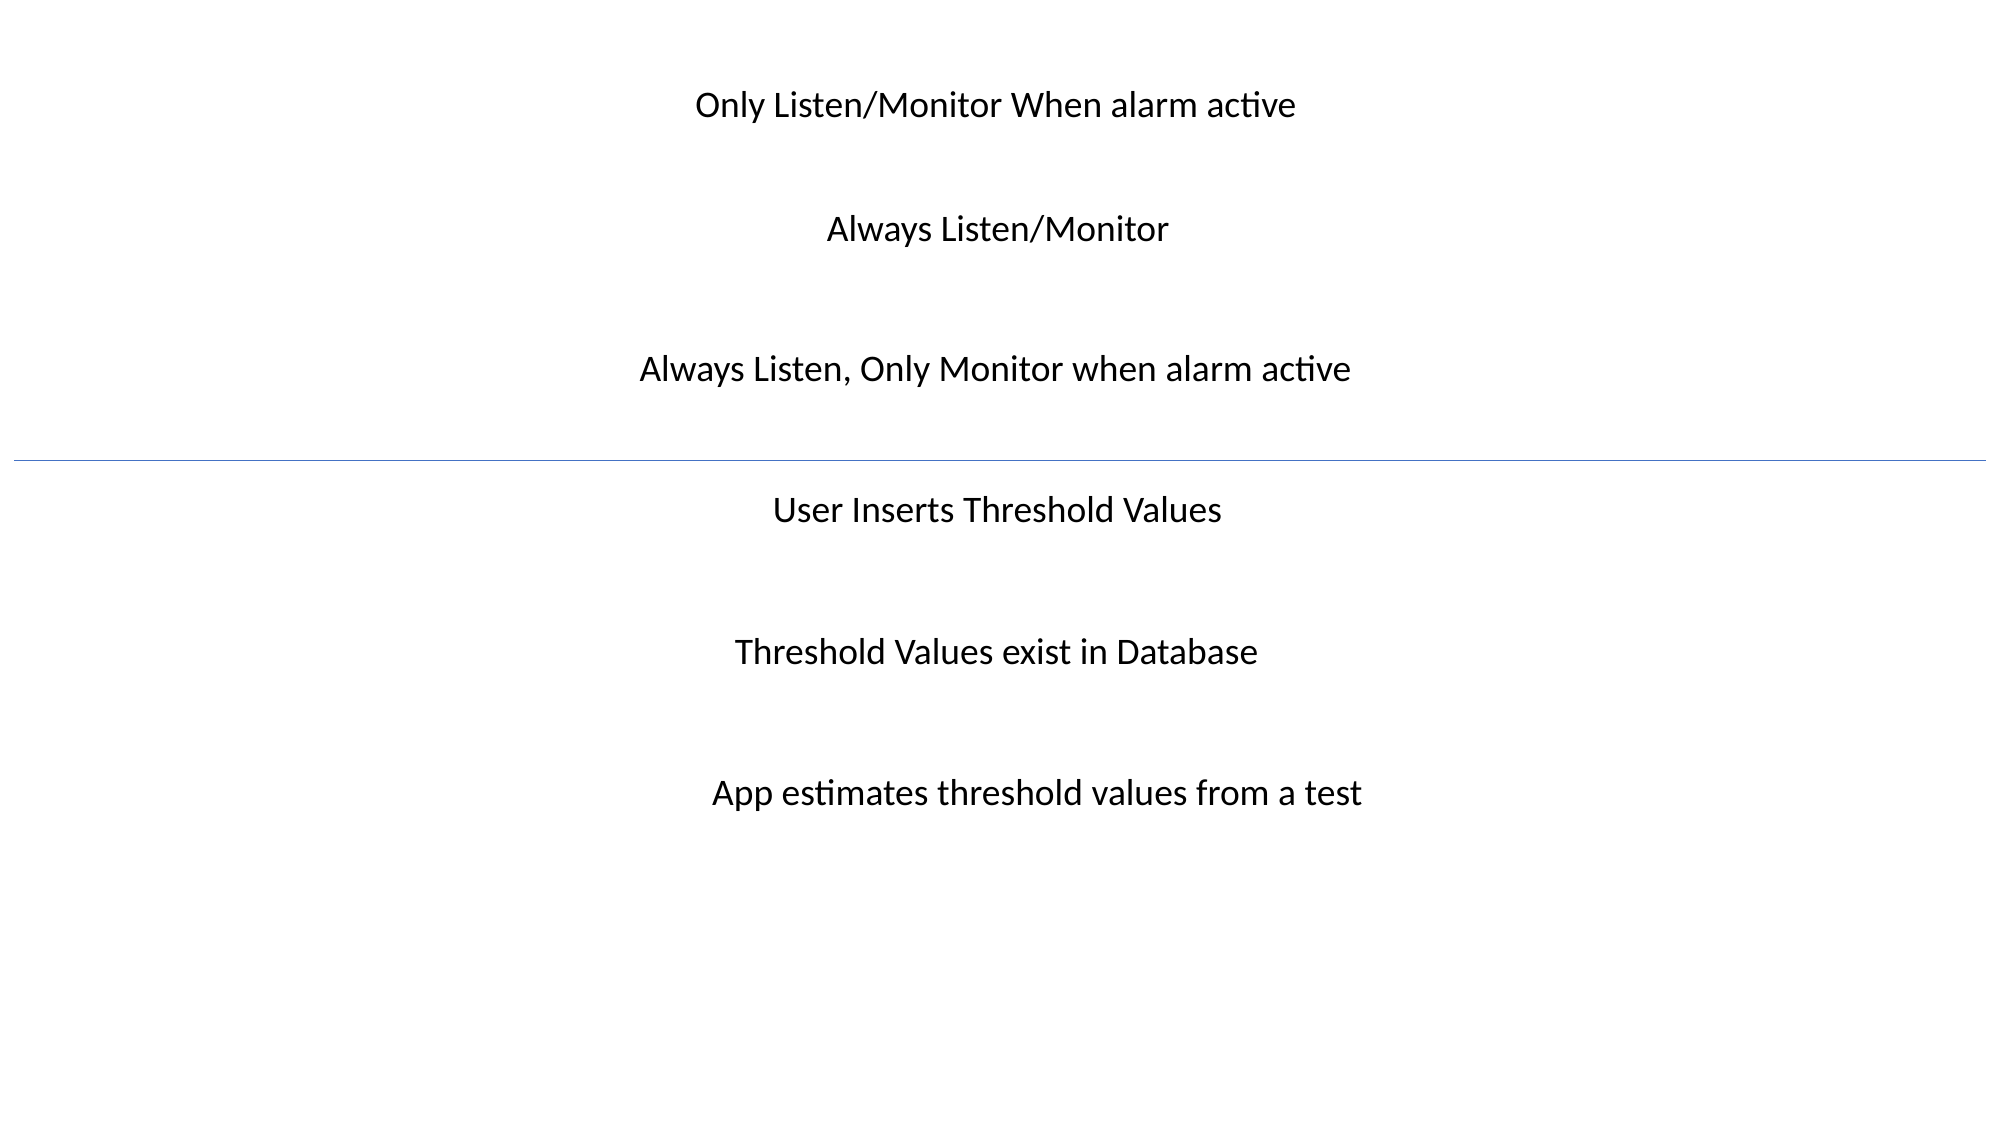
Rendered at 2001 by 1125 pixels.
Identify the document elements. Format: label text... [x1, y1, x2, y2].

text_box App estimates threshold values from a test [697, 760, 1385, 822]
text_box Threshold Values exist in Database [719, 619, 1281, 680]
text_box Always Listen/Monitor [811, 196, 1189, 257]
text_box Only Listen/Monitor When alarm active [680, 72, 1320, 133]
text_box Always Listen, Only Monitor when alarm active [624, 336, 1376, 398]
text_box User Inserts Threshold Values [757, 477, 1243, 538]
